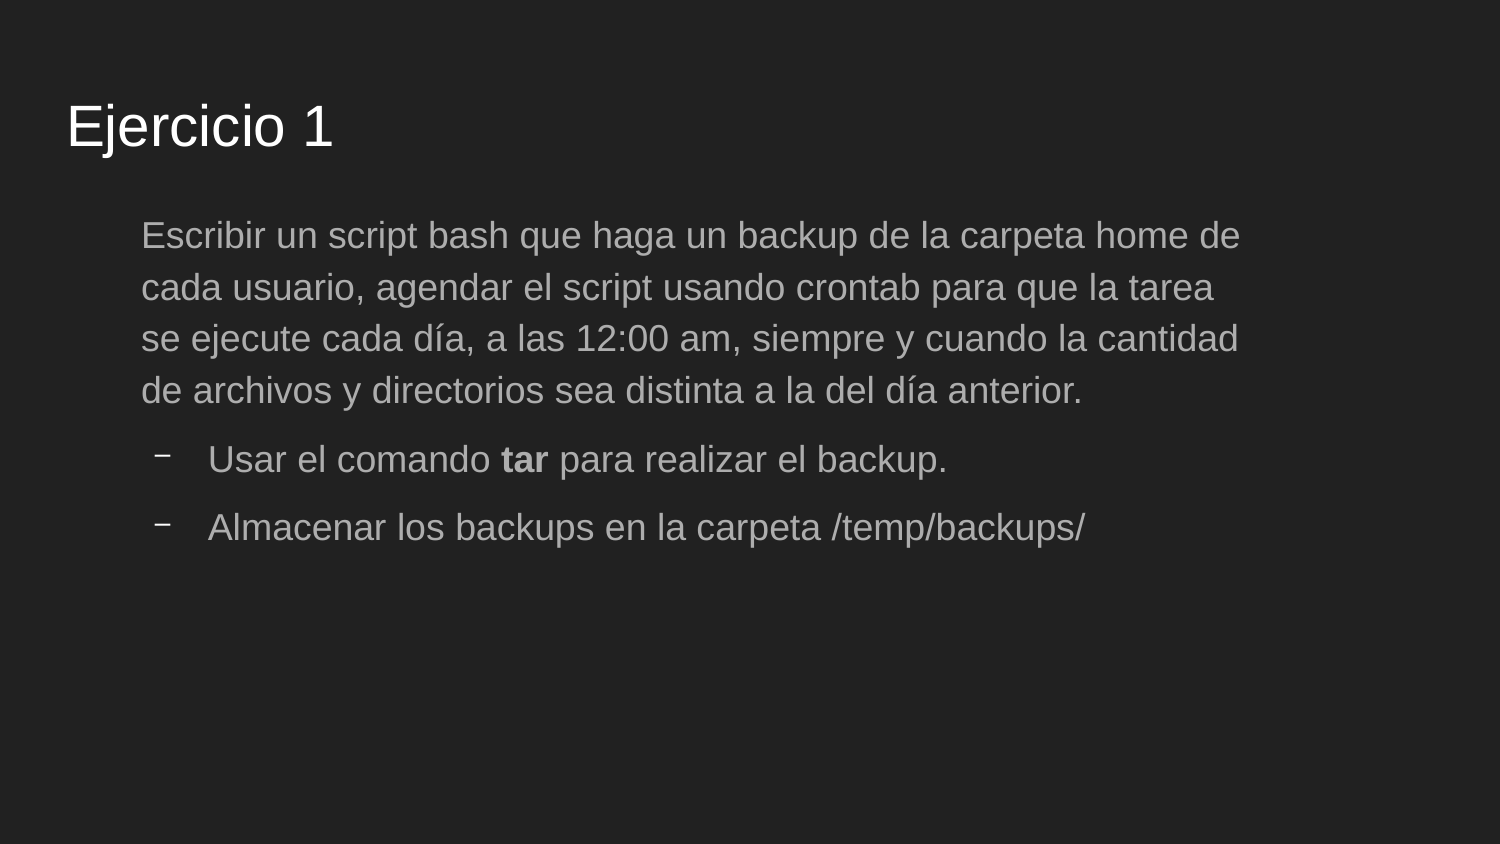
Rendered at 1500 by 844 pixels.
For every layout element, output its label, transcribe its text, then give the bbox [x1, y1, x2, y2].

list Escribir un script bash que haga un backup de la carpeta home de cada usuario, agendar el script usando crontab para que la tarea se ejecute cada día, a las 12:00 am, siempre y cuando la cantidad de archivos y directorios sea distinta a la del día anterior. Usar el comando tar para realizar el backup. Almacenar los backups en la carpeta /temp/backups/ [51, 189, 1261, 750]
title Ejercicio 1 [51, 72, 1449, 167]
